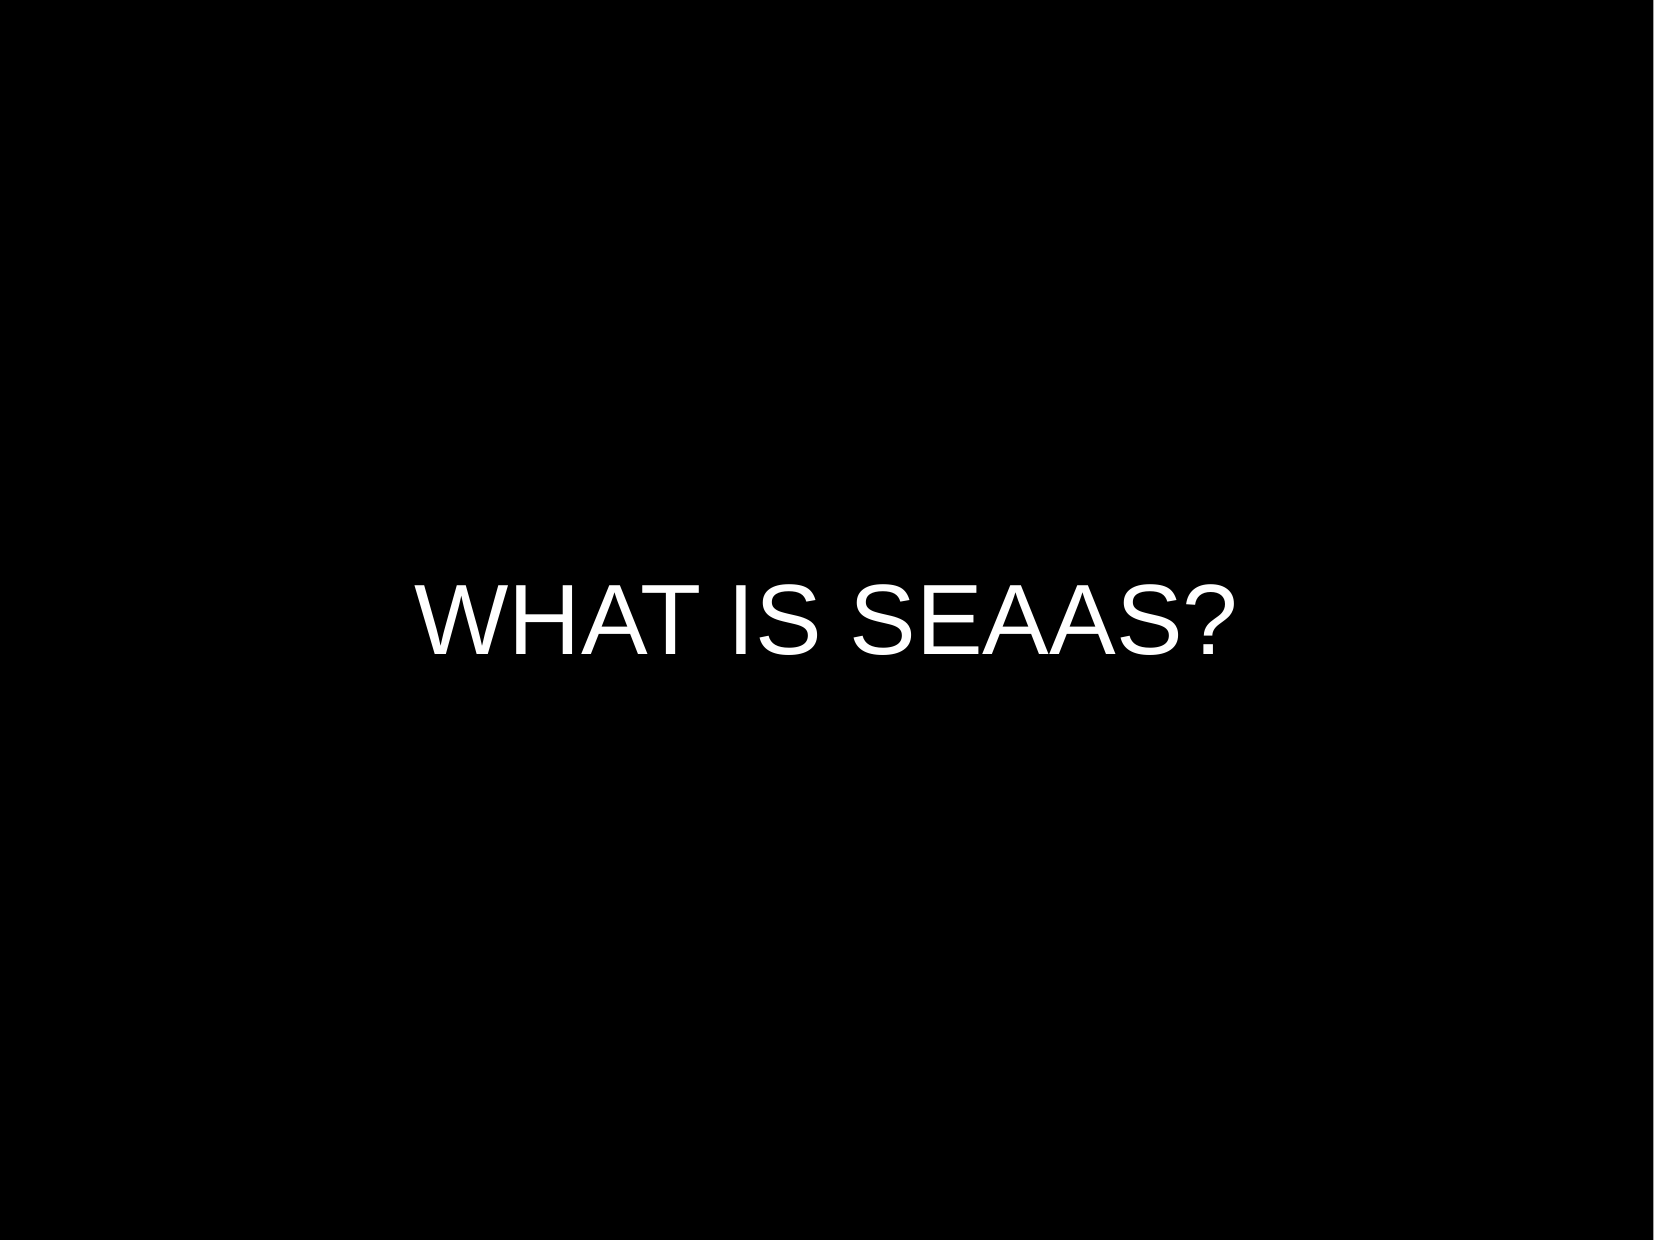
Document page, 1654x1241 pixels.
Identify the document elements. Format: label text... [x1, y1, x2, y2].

text_box WHAT IS SEAAS? [399, 556, 1254, 684]
